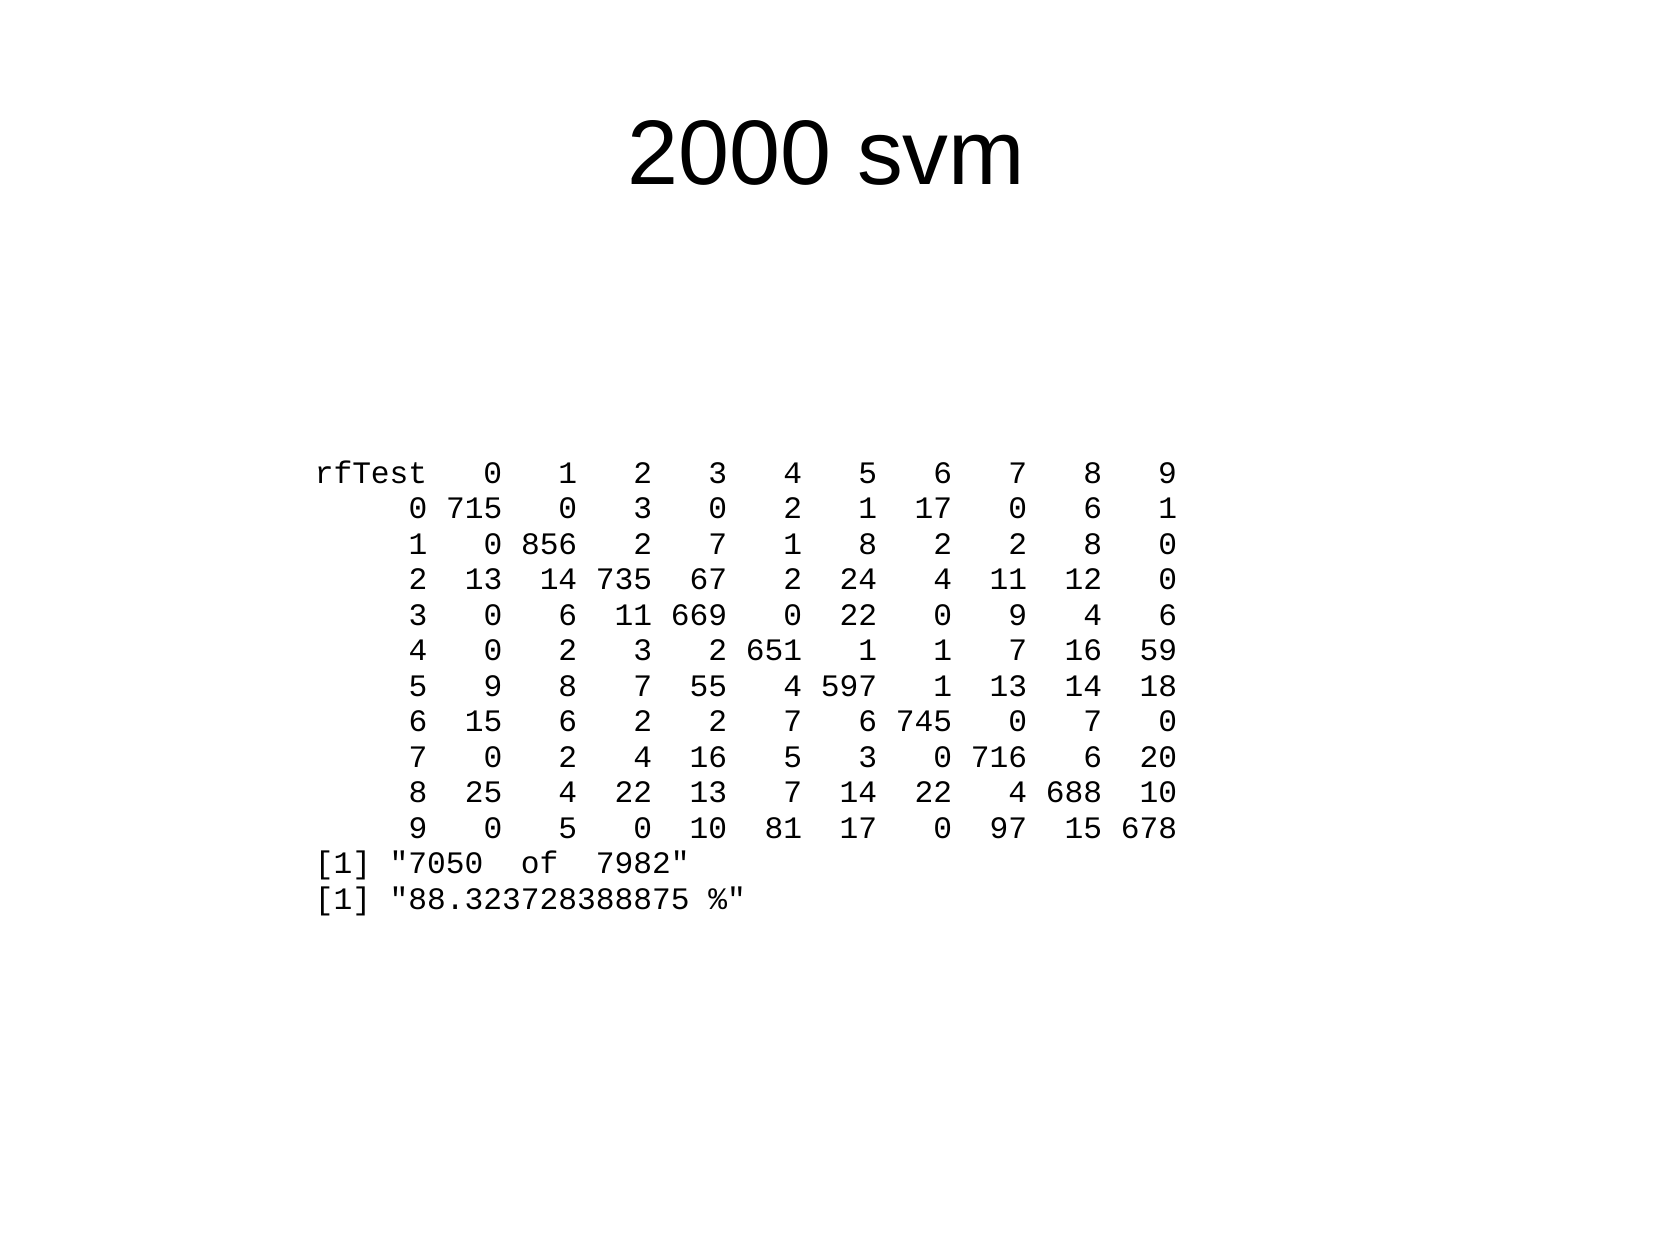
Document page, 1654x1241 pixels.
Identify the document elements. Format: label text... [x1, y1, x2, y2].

title 2000 svm [82, 49, 1571, 257]
text_box rfTest 0 1 2 3 4 5 6 7 8 9 0 715 0 3 0 2 1 17 0 6 1 1 0 856 2 7 1 8 2 2 8 0 2 13 14 735 67 2 24 4 11 12 0 3 0 6 11 669 0 22 0 9 4 6 4 0 2 3 2 651 1 1 7 16 59 5 9 8 7 55 4 597 1 13 14 18 6 15 6 2 2 7 6 745 0 7 0 7 0 2 4 16 5 3 0 716 6 20 8 25 4 22 13 7 14 22 4 688 10 9 0 5 0 10 81 17 0 97 15 678 [1] "7050 of 7982" [1] "88.323728388875 %" [300, 450, 1304, 931]
